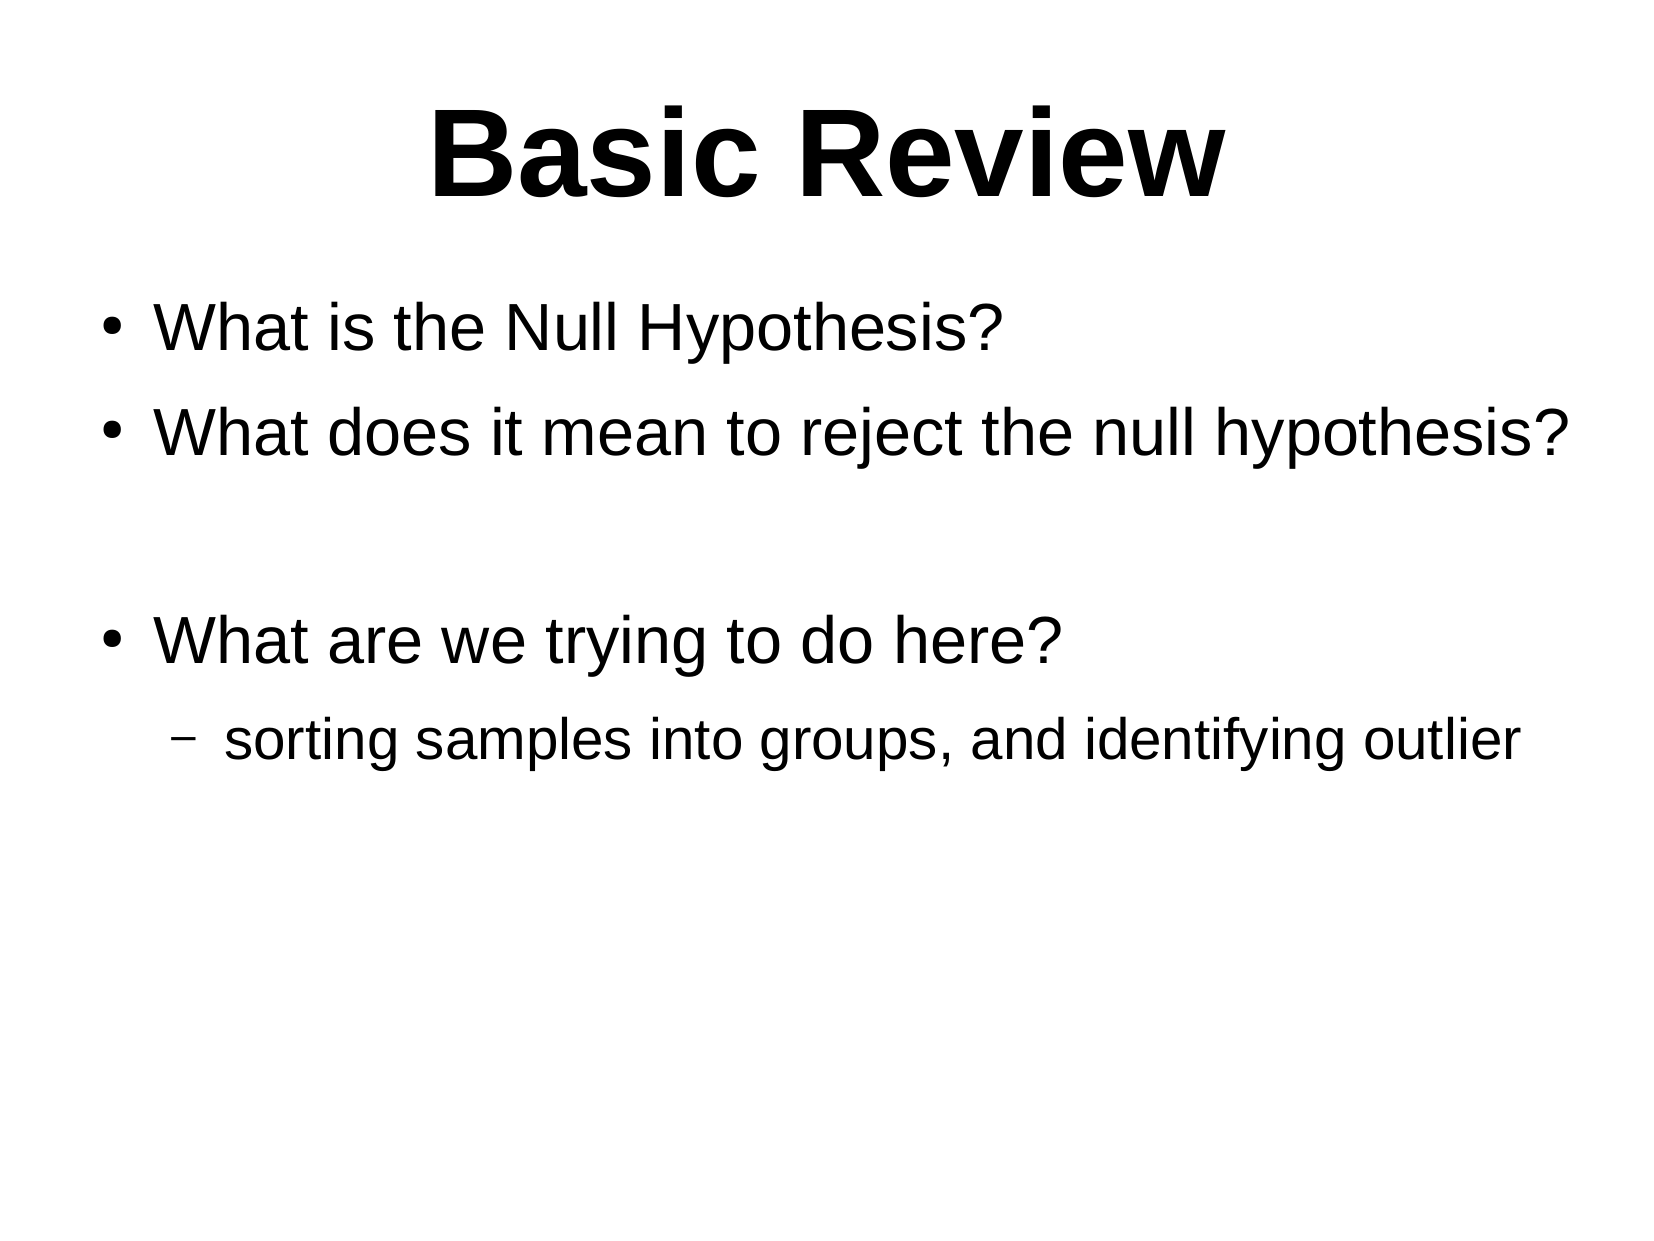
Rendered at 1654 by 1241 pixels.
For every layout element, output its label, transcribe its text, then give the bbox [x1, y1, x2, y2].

text_box [82, 49, 1571, 272]
list What is the Null Hypothesis? What does it mean to reject the null hypothesis? What are we trying to do here? sorting samples into groups, and identifying outlier [82, 290, 1606, 1081]
